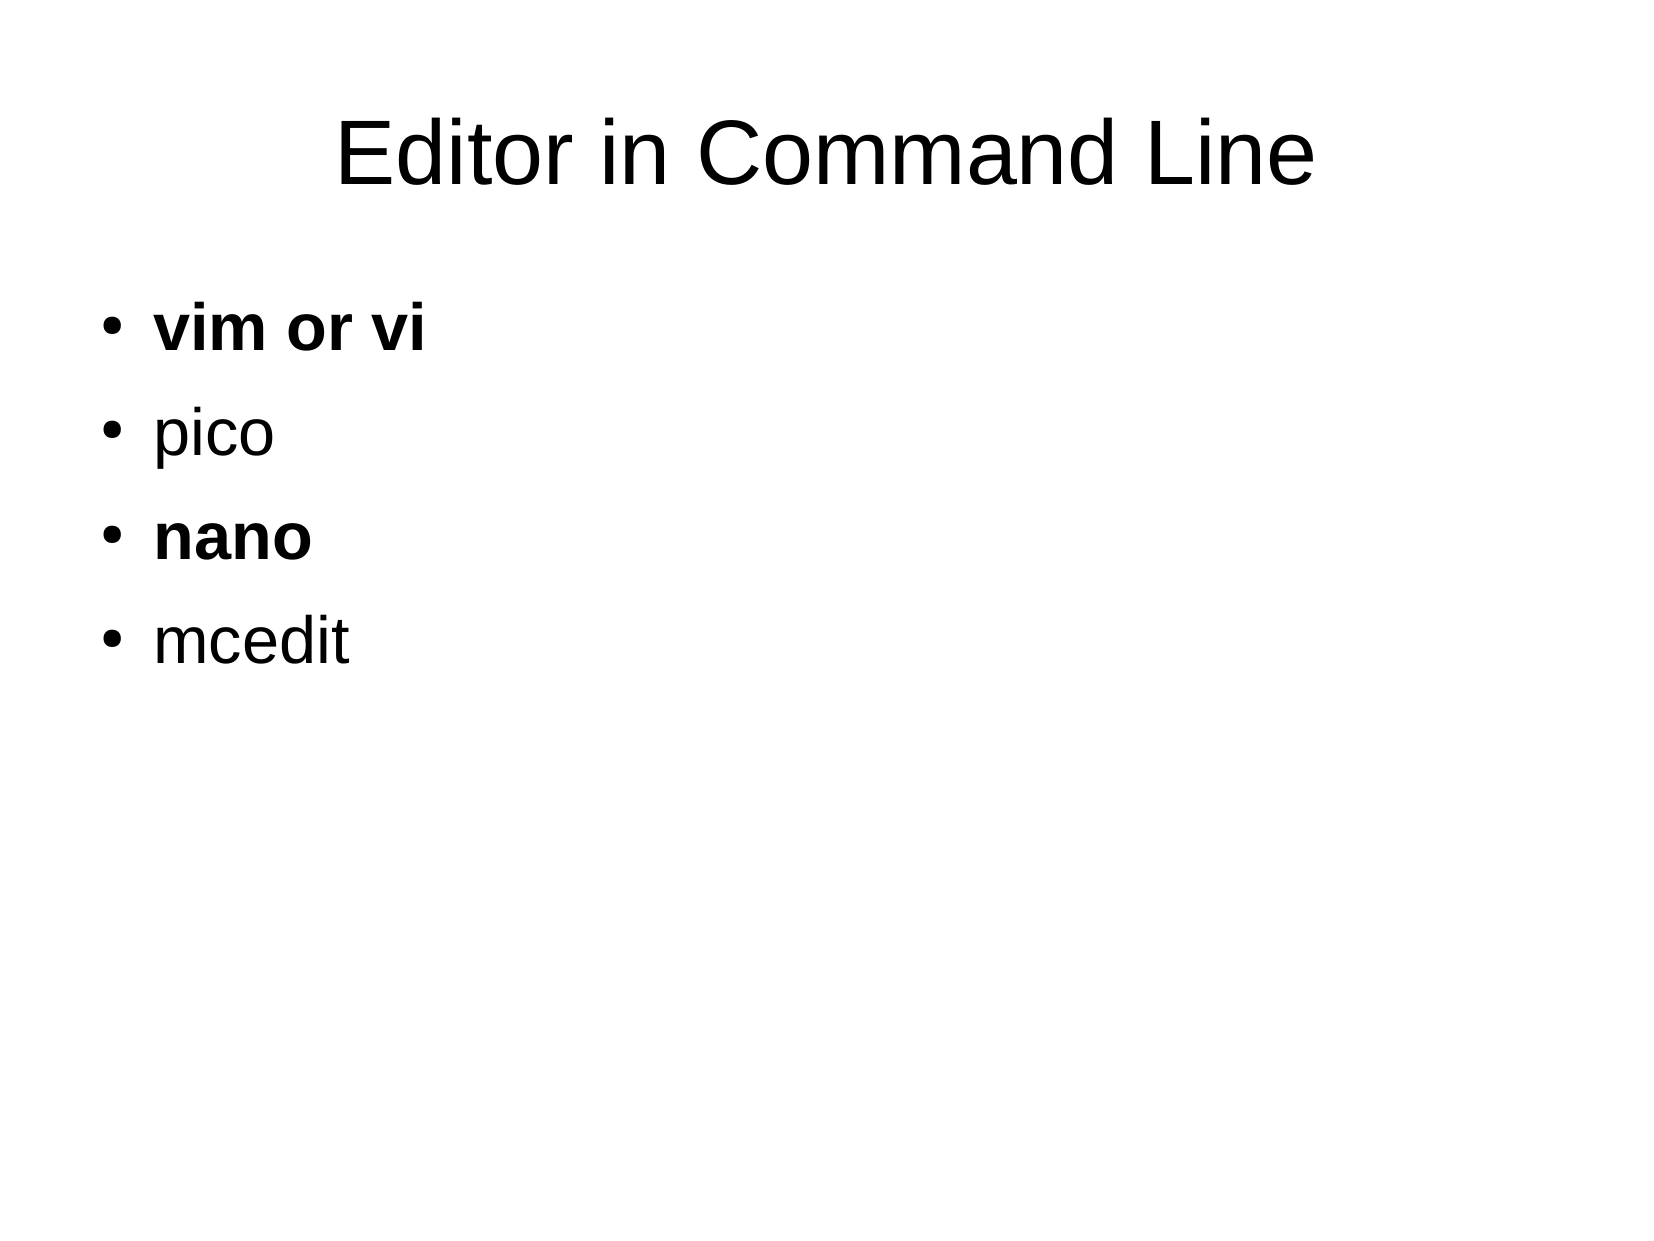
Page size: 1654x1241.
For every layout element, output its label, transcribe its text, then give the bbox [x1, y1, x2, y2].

title Editor in Command Line [82, 56, 1571, 250]
list vim or vi pico nano mcedit [82, 290, 1571, 1109]
